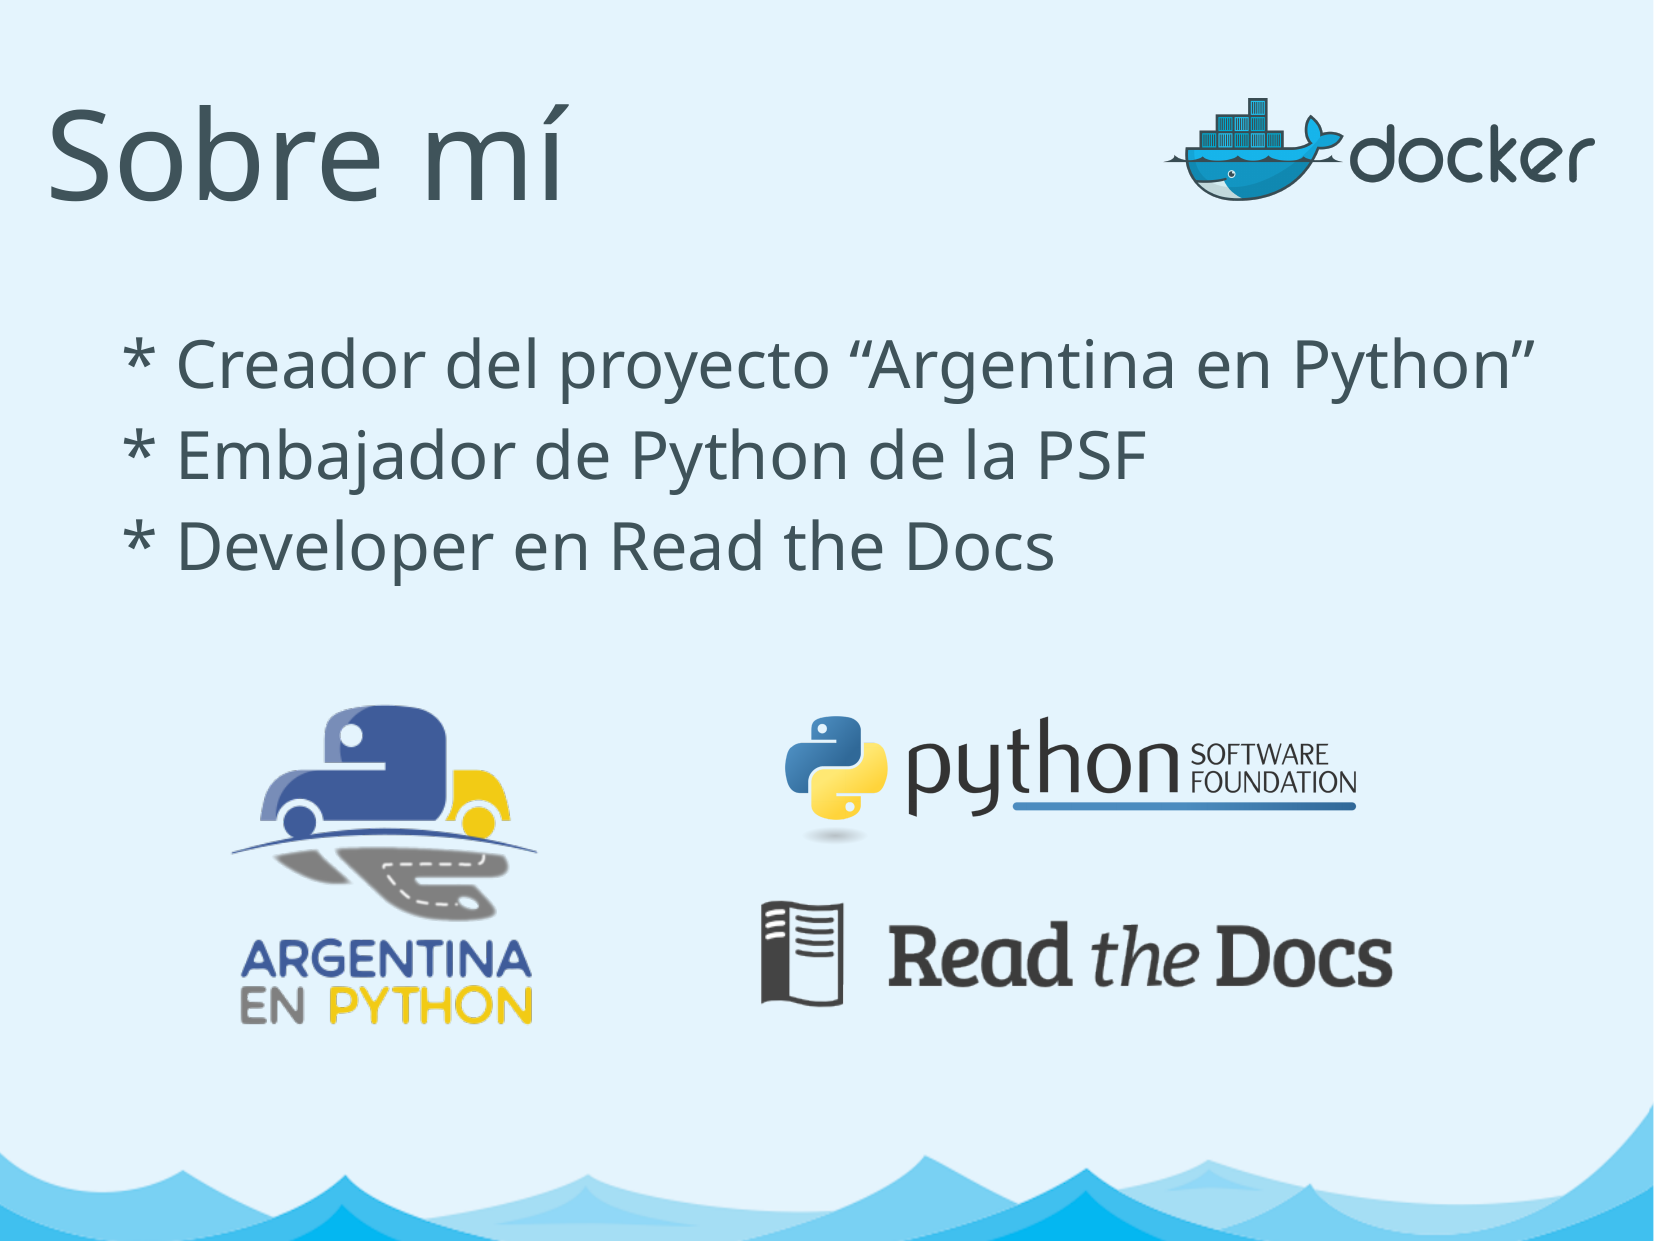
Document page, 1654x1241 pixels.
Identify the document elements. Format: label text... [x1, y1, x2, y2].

picture [214, 702, 555, 1028]
text_box Sobre mí [30, 59, 553, 252]
text_box * Creador del proyecto “Argentina en Python” * Embajador de Python de la PSF * Developer en Read the Docs [106, 310, 1619, 1102]
picture [730, 639, 1439, 1022]
picture [0, 1101, 1654, 1241]
picture [1163, 98, 1595, 201]
